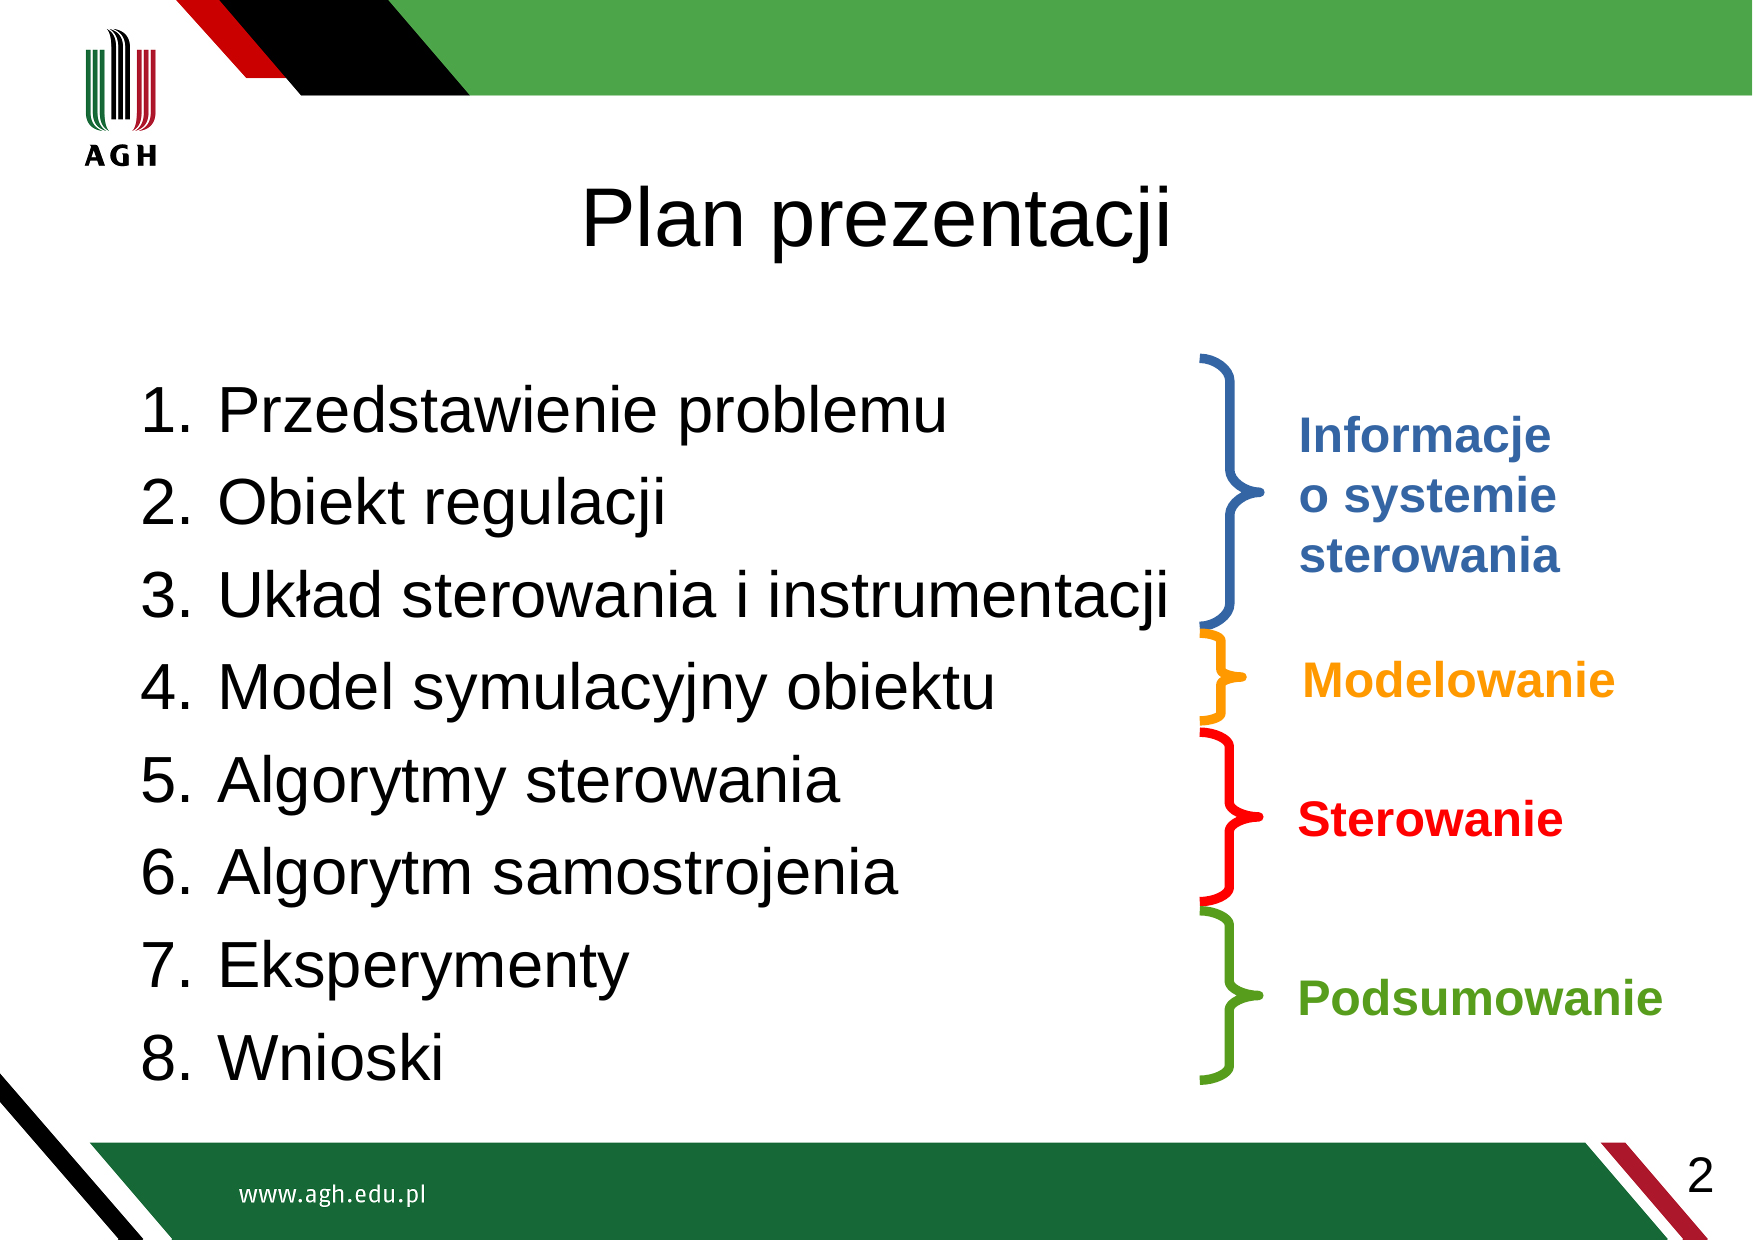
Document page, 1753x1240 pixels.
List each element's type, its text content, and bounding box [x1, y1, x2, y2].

list Przedstawienie problemu Obiekt regulacji Układ sterowania i instrumentacji Model symulacyjny obiektu Algorytmy sterowania Algorytm samostrojenia Eksperymenty Wnioski [131, 358, 1622, 1103]
text_box Sterowanie [1282, 779, 1645, 855]
picture [0, 0, 1753, 1240]
text_box Podsumowanie [1282, 958, 1732, 1033]
title Plan prezentacji [131, 110, 1622, 317]
text_box Modelowanie [1287, 639, 1668, 715]
text_box Informacje o systemie sterowania [1284, 394, 1744, 590]
